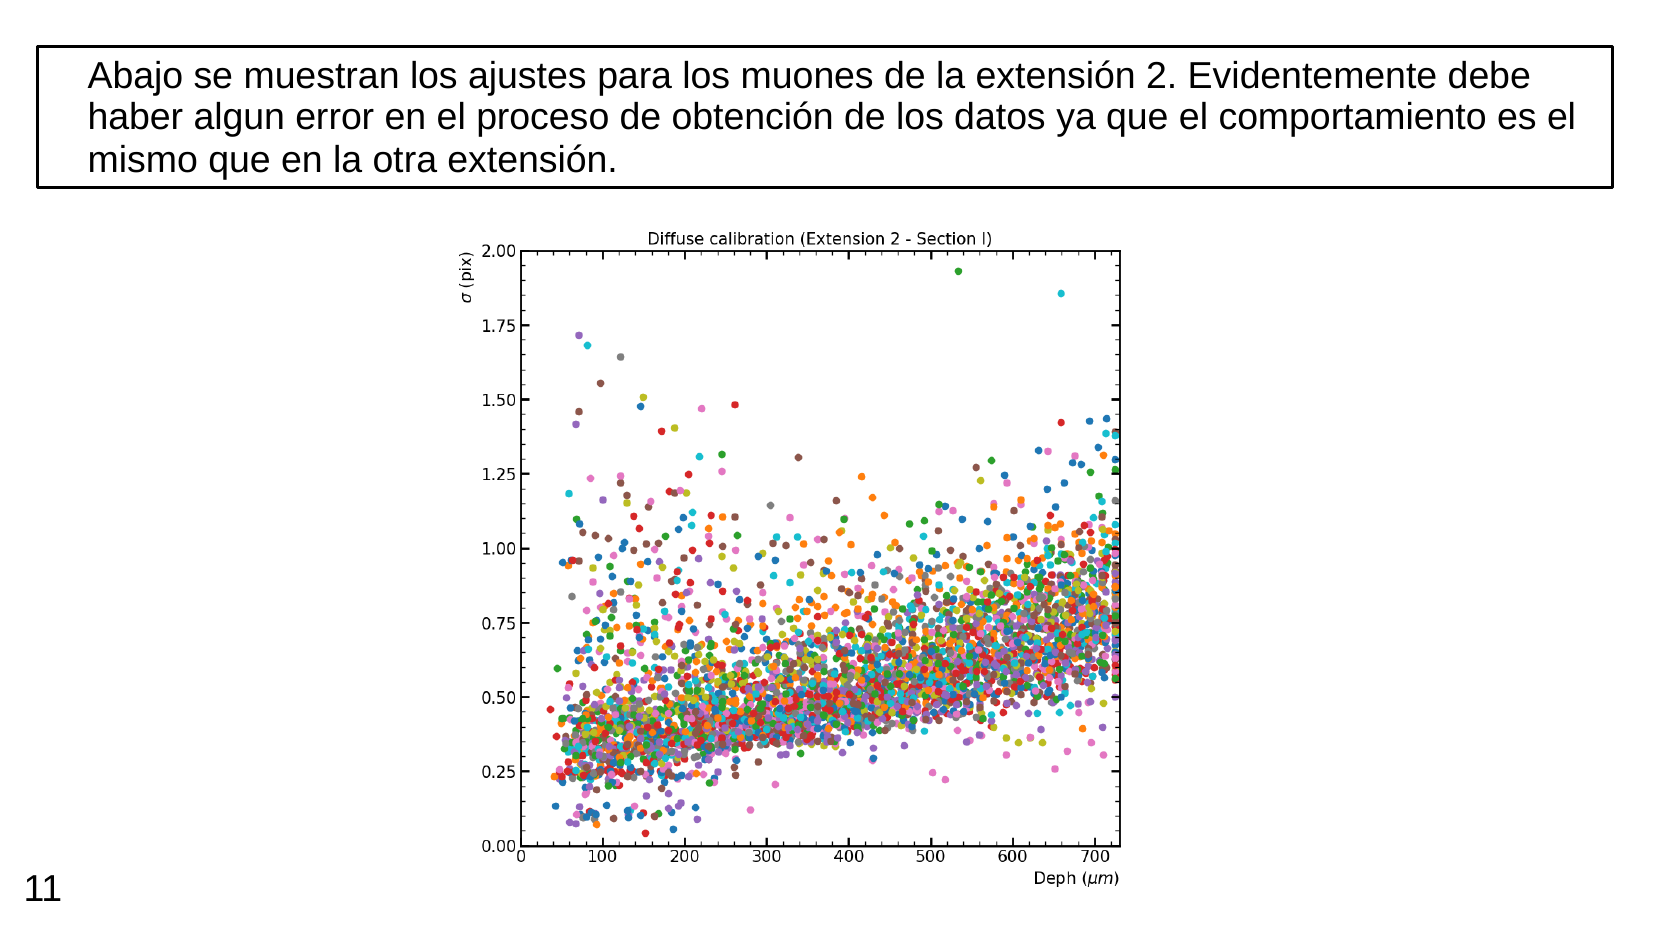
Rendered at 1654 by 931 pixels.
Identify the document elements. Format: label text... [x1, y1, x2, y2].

picture [450, 224, 1126, 895]
text_box Abajo se muestran los ajustes para los muones de la extensión 2. Evidentemente debe haber algun error en el proceso de obtención de los datos ya que el comportamiento es el mismo que en la otra extensión. [37, 46, 1613, 188]
text_box <number> [8, 860, 638, 931]
